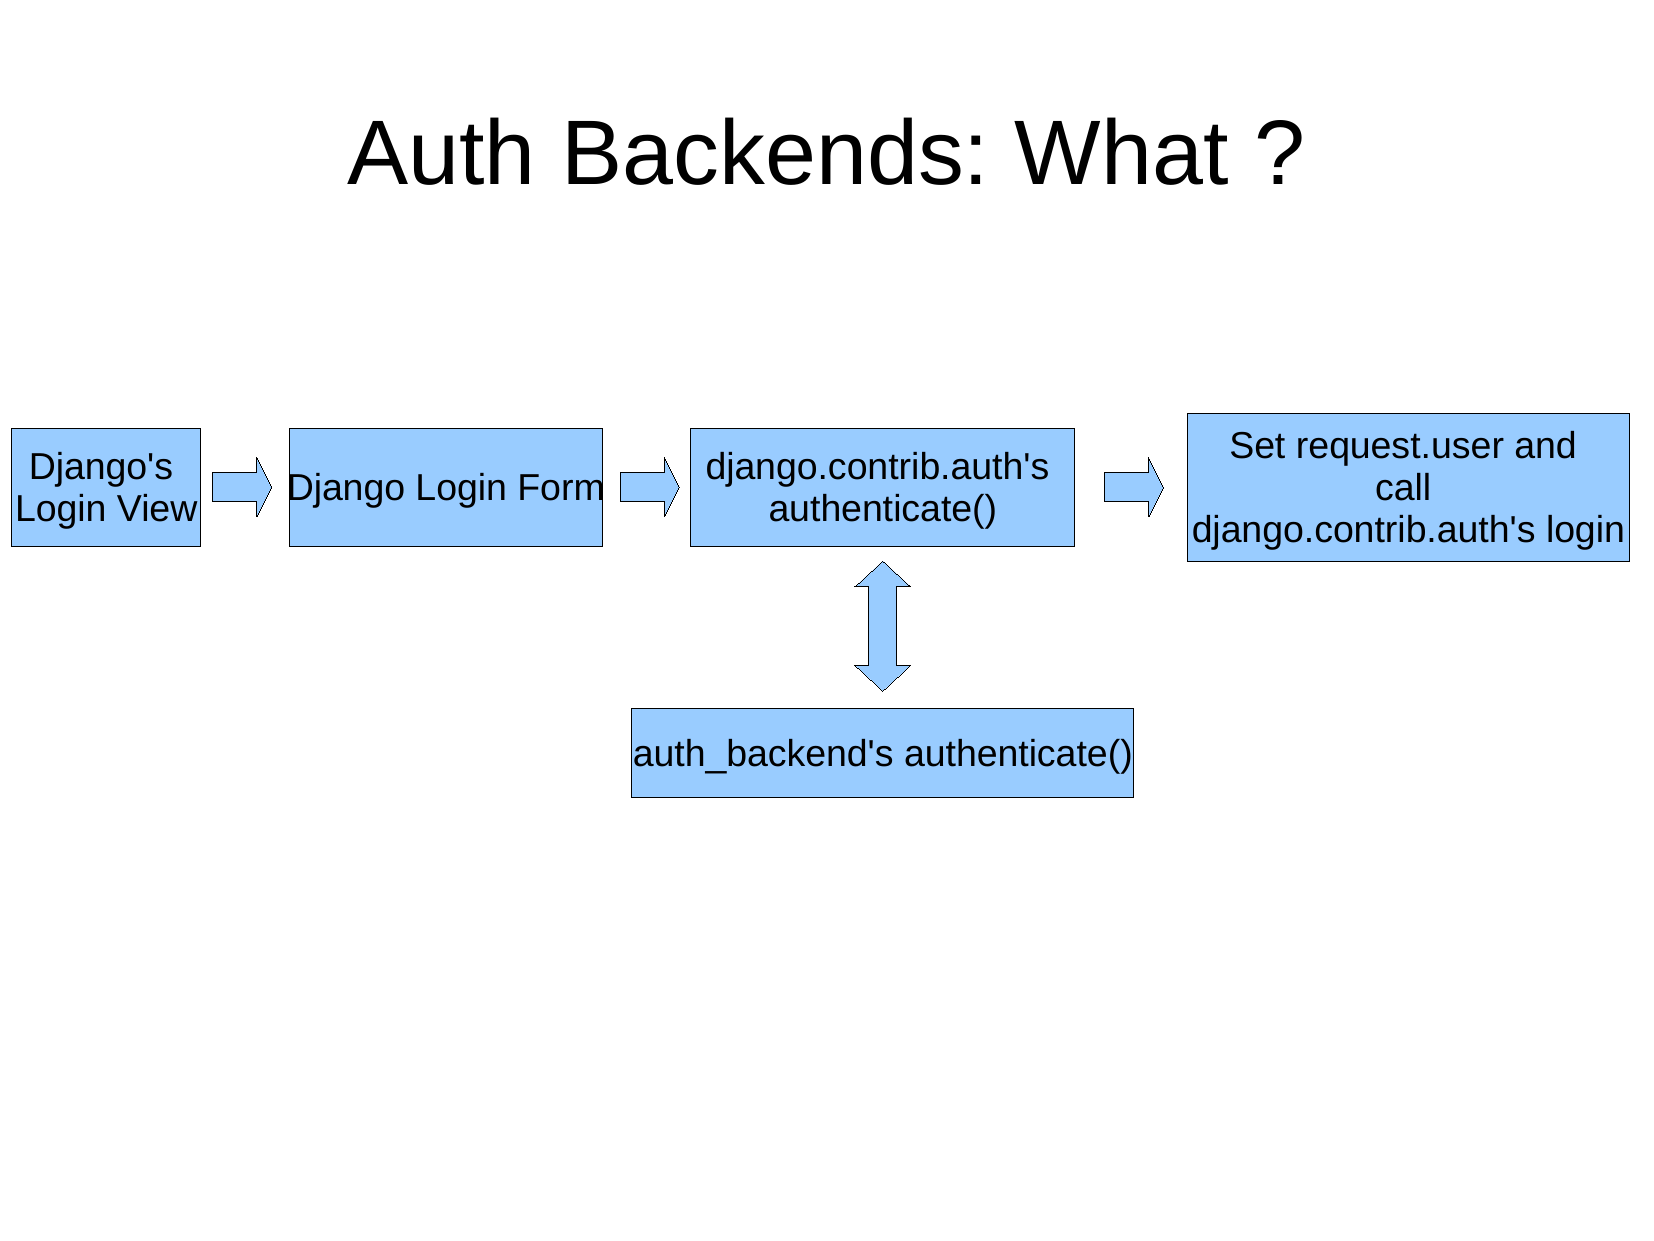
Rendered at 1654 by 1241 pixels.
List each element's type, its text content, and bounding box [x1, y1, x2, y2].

text_box auth_backend's authenticate() [631, 708, 1134, 798]
text_box [1104, 457, 1164, 517]
text_box Django Login Form [289, 428, 603, 547]
text_box [620, 457, 680, 517]
text_box Django's Login View [11, 428, 201, 547]
title Auth Backends: What ? [82, 49, 1571, 257]
text_box django.contrib.auth's authenticate() [690, 428, 1075, 547]
text_box [212, 457, 272, 517]
text_box Set request.user and call django.contrib.auth's login [1187, 413, 1630, 562]
text_box [854, 561, 911, 692]
